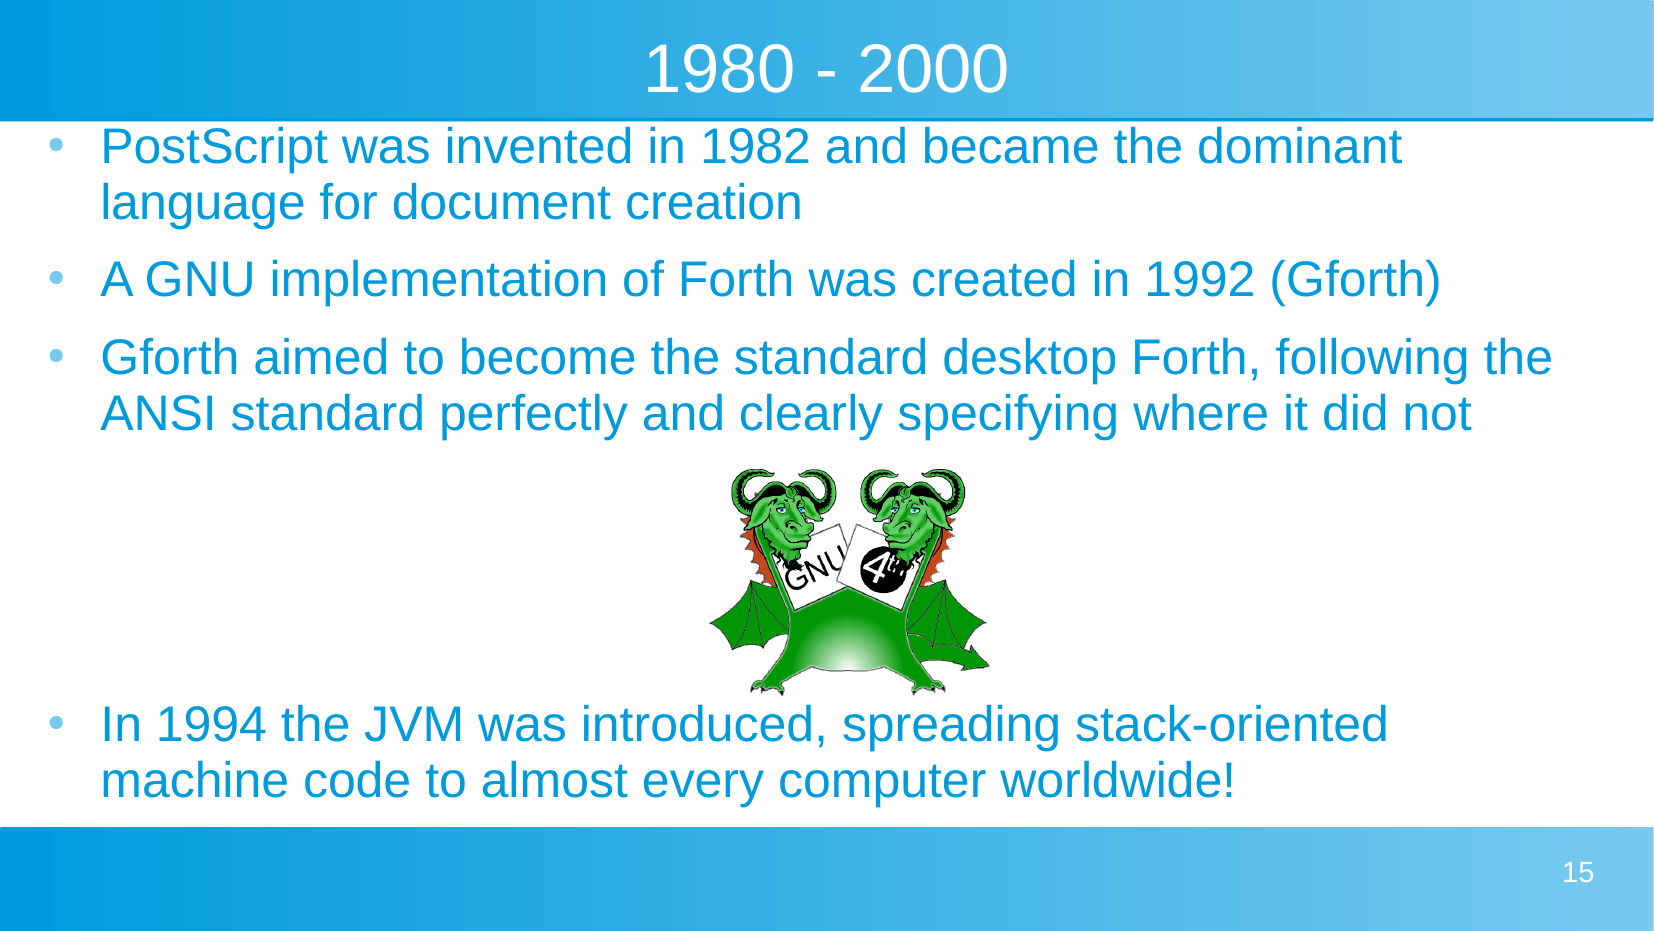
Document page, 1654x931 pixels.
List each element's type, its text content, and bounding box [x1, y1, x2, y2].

title 1980 - 2000 [59, 29, 1595, 108]
picture [766, 718, 779, 725]
picture [875, 718, 887, 725]
list PostScript was invented in 1982 and became the dominant language for document creation A GNU implementation of Forth was created in 1992 (Gforth) Gforth aimed to become the standard desktop Forth, following the ANSI standard perfectly and clearly specifying where it did not In 1994 the JVM was introduced, spreading stack-oriented machine code to almost every computer worldwide! [29, 118, 1565, 709]
picture [794, 718, 805, 725]
picture [919, 718, 931, 725]
picture [974, 718, 986, 725]
picture [708, 442, 991, 751]
